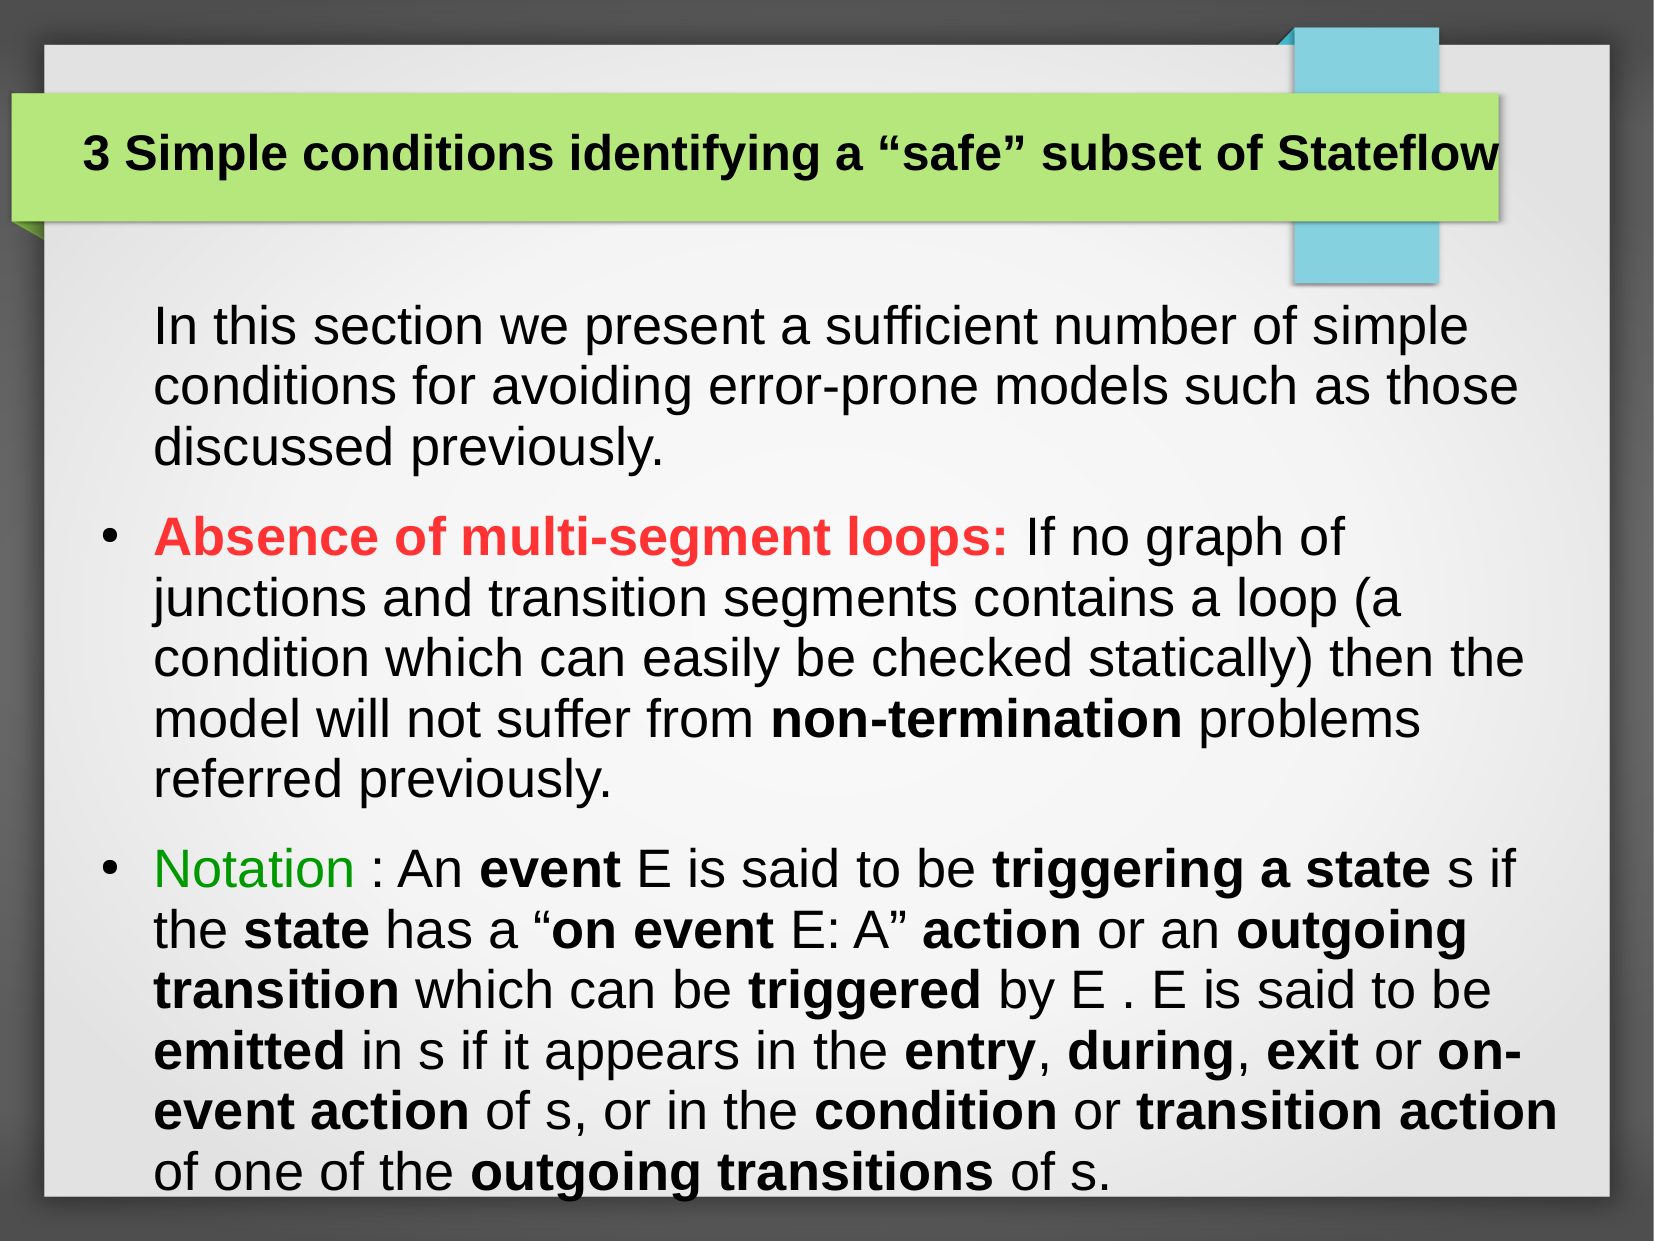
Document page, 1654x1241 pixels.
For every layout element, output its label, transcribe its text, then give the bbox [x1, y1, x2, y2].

list In this section we present a sufficient number of simple conditions for avoiding error-prone models such as those discussed previously. Absence of multi-segment loops: If no graph of junctions and transition segments contains a loop (a condition which can easily be checked statically) then the model will not suffer from non-termination problems referred previously. Notation : An event E is said to be triggering a state s if the state has a “on event E: A” action or an outgoing transition which can be triggered by E . E is said to be emitted in s if it appears in the entry, during, exit or on-event action of s, or in the condition or transition action of one of the outgoing transitions of s. [82, 295, 1571, 1217]
picture [0, 0, 1654, 1241]
title 3 Simple conditions identifying a “safe” subset of Stateflow [82, 94, 1524, 213]
